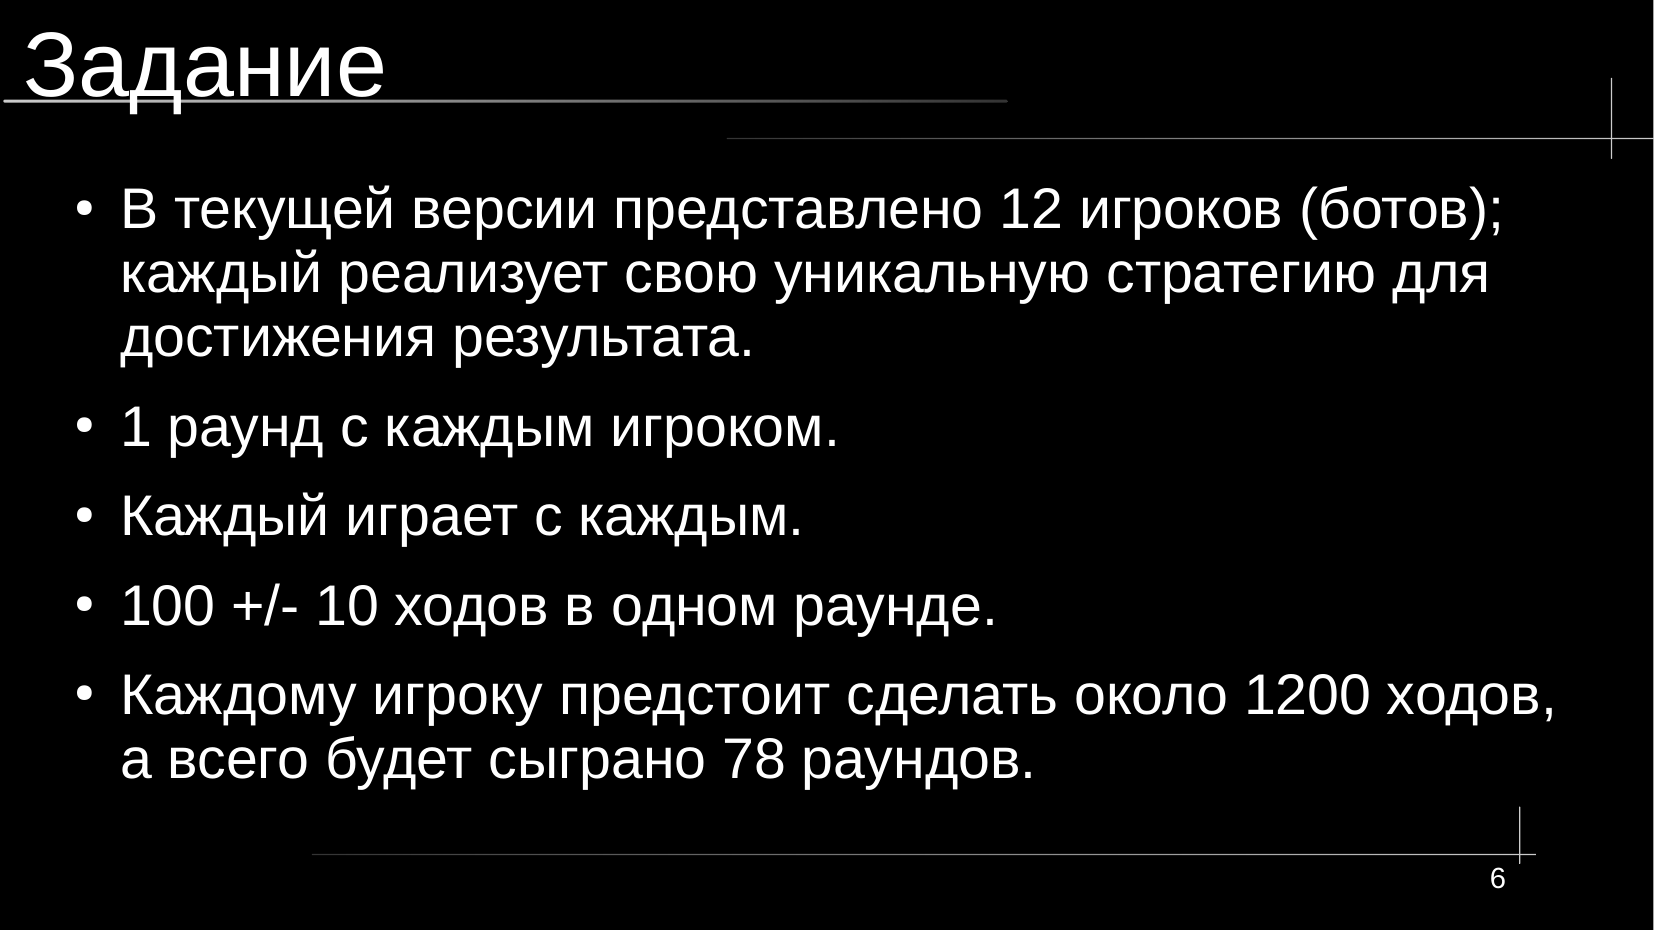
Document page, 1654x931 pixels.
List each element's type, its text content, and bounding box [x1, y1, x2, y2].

title Задание [23, 11, 1589, 119]
list В текущей версии представлено 12 игроков (ботов); каждый реализует свою уникальную стратегию для достижения результата. 1 раунд с каждым игроком. Каждый играет с каждым. 100 +/- 10 ходов в одном раунде. Каждому игроку предстоит сделать около 1200 ходов, а всего будет сыграно 78 раундов. [59, 177, 1595, 798]
